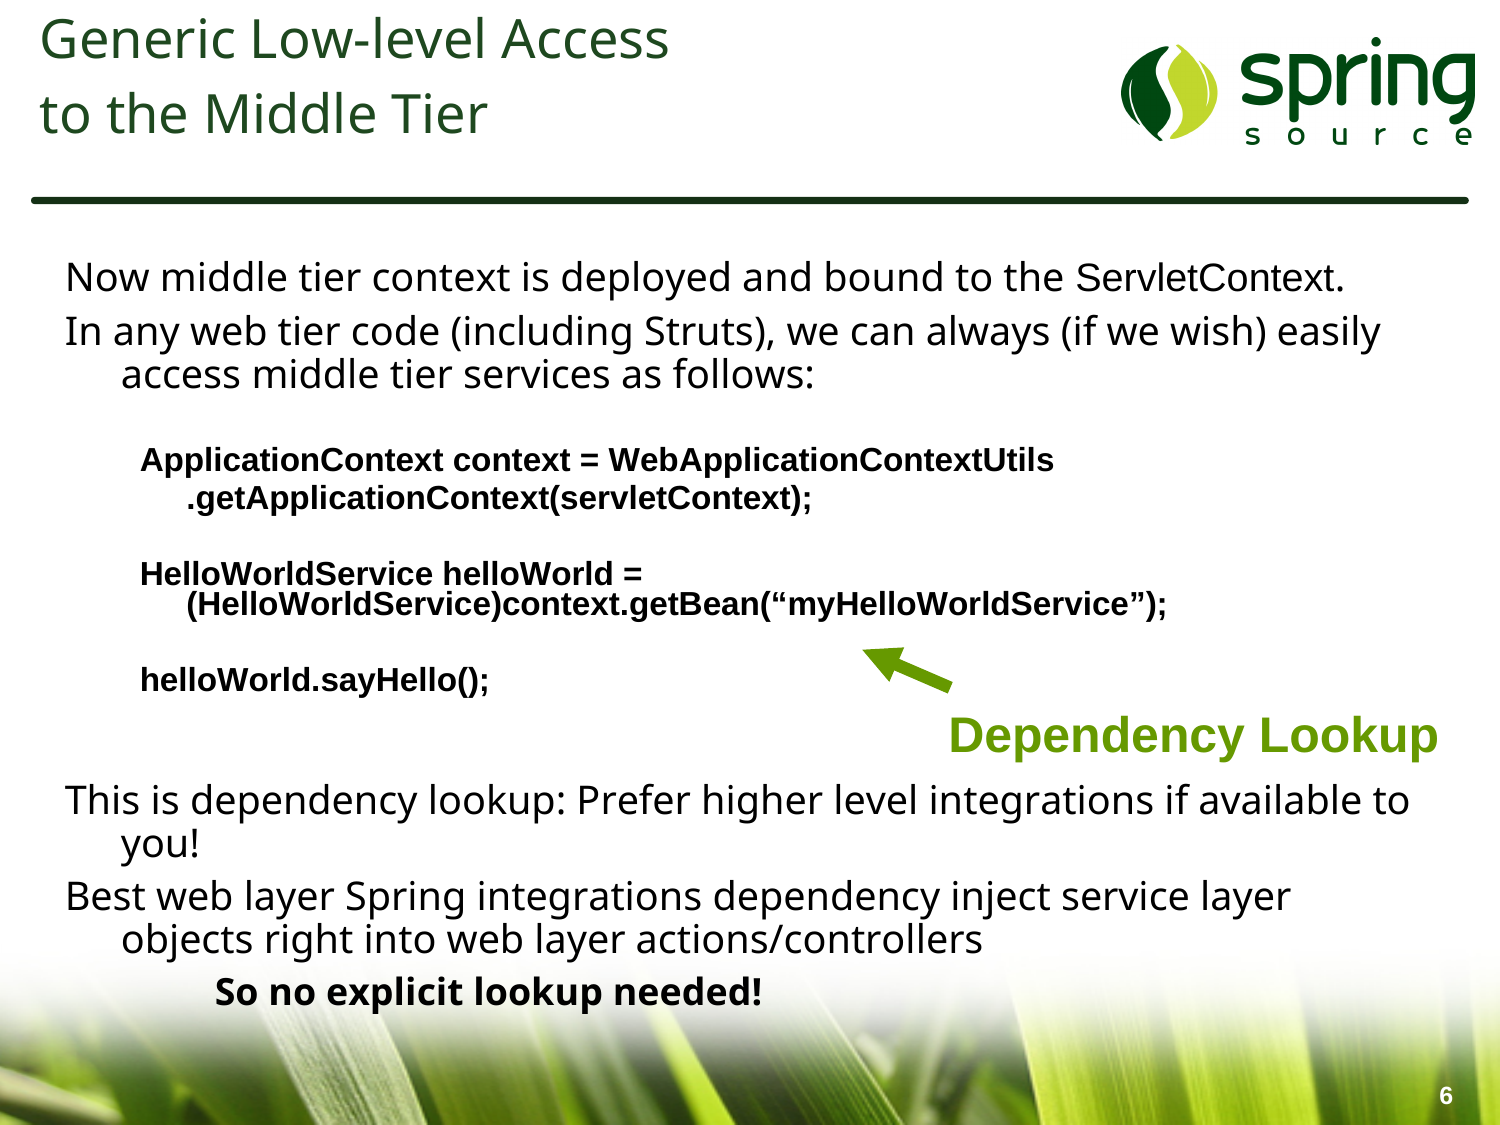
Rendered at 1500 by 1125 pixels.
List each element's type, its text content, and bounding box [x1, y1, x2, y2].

picture [1463, 37, 1475, 145]
list Now middle tier context is deployed and bound to the ServletContext. In any web tier code (including Struts), we can always (if we wish) easily access middle tier services as follows: ApplicationContext context = WebApplicationContextUtils .getApplicationContext(servletContext); HelloWorldService helloWorld = (HelloWorldService)context.getBean(“myHelloWorldService”); helloWorld.sayHello(); This is dependency lookup: Prefer higher level integrations if available to you! Best web layer Spring integrations dependency inject service layer objects right into web layer actions/controllers So no explicit lookup needed! [50, 249, 1450, 1001]
text_box Dependency Lookup [924, 699, 1463, 772]
title Generic Low-level Access to the Middle Tier [24, 0, 1463, 151]
picture [0, 944, 1500, 1125]
